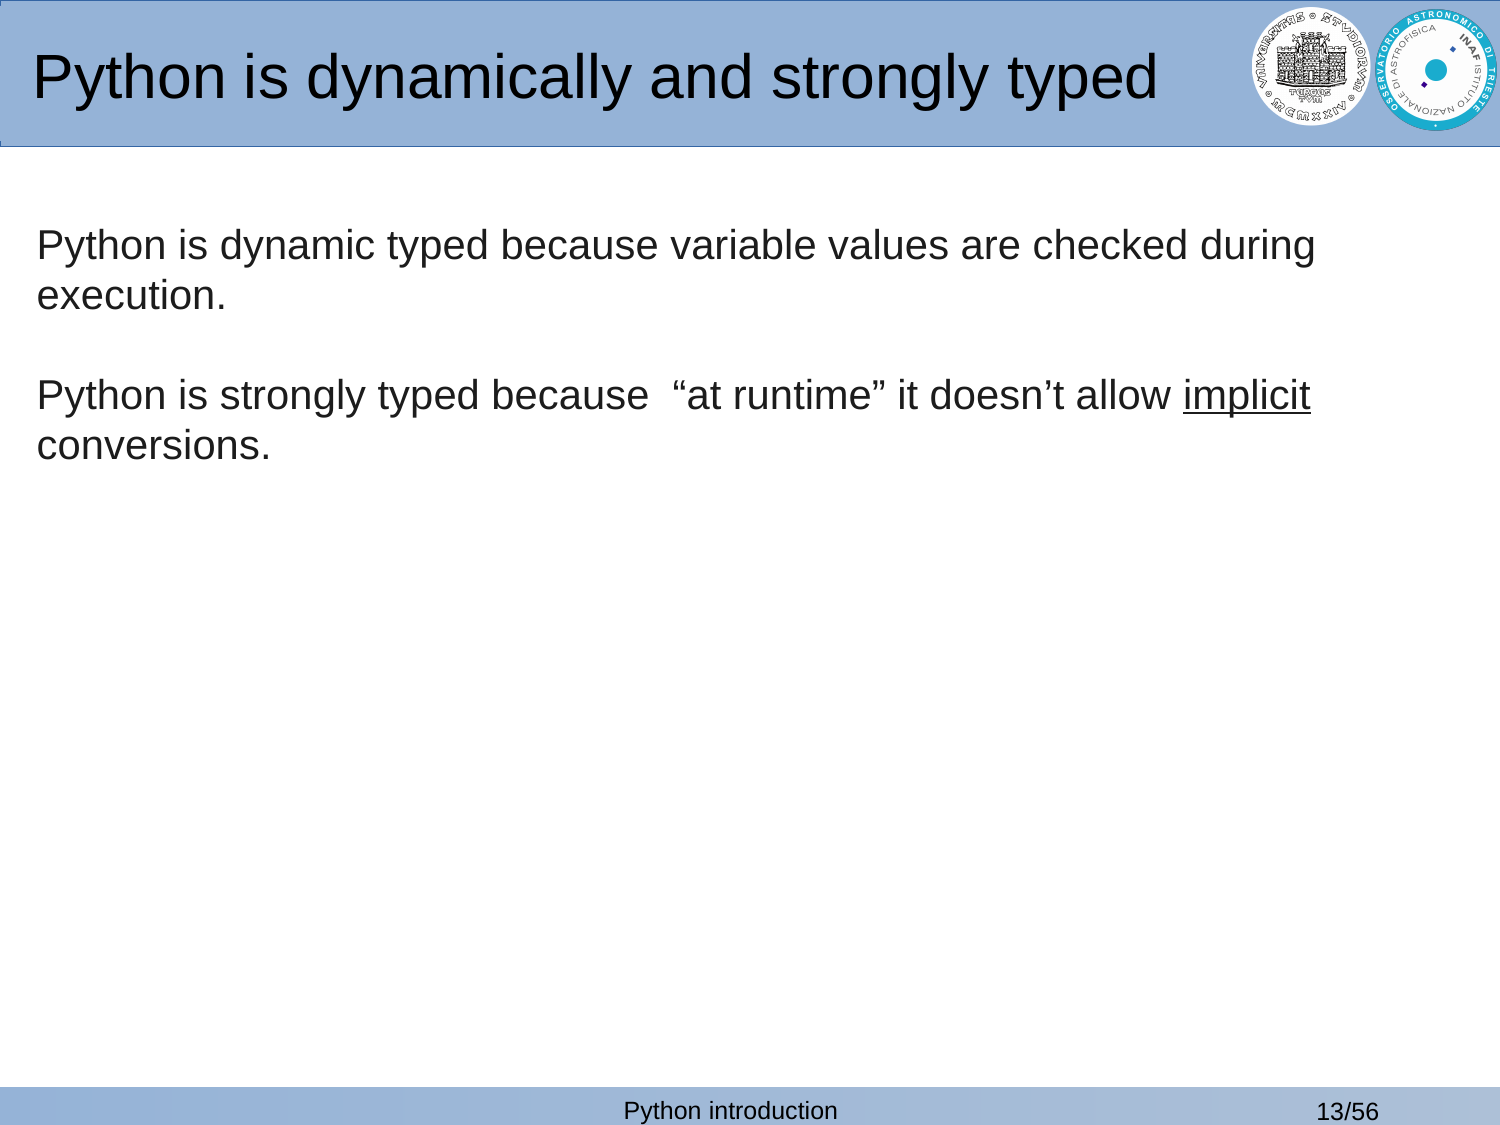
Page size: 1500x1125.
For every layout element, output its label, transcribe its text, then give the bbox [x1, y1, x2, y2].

text_box Python is dynamically and strongly typed [0, 5, 1243, 141]
list Python is dynamic typed because variable values are checked during execution. Python is strongly typed because “at runtime” it doesn’t allow implicit conversions. [21, 209, 1455, 1083]
picture [1252, 0, 1500, 156]
